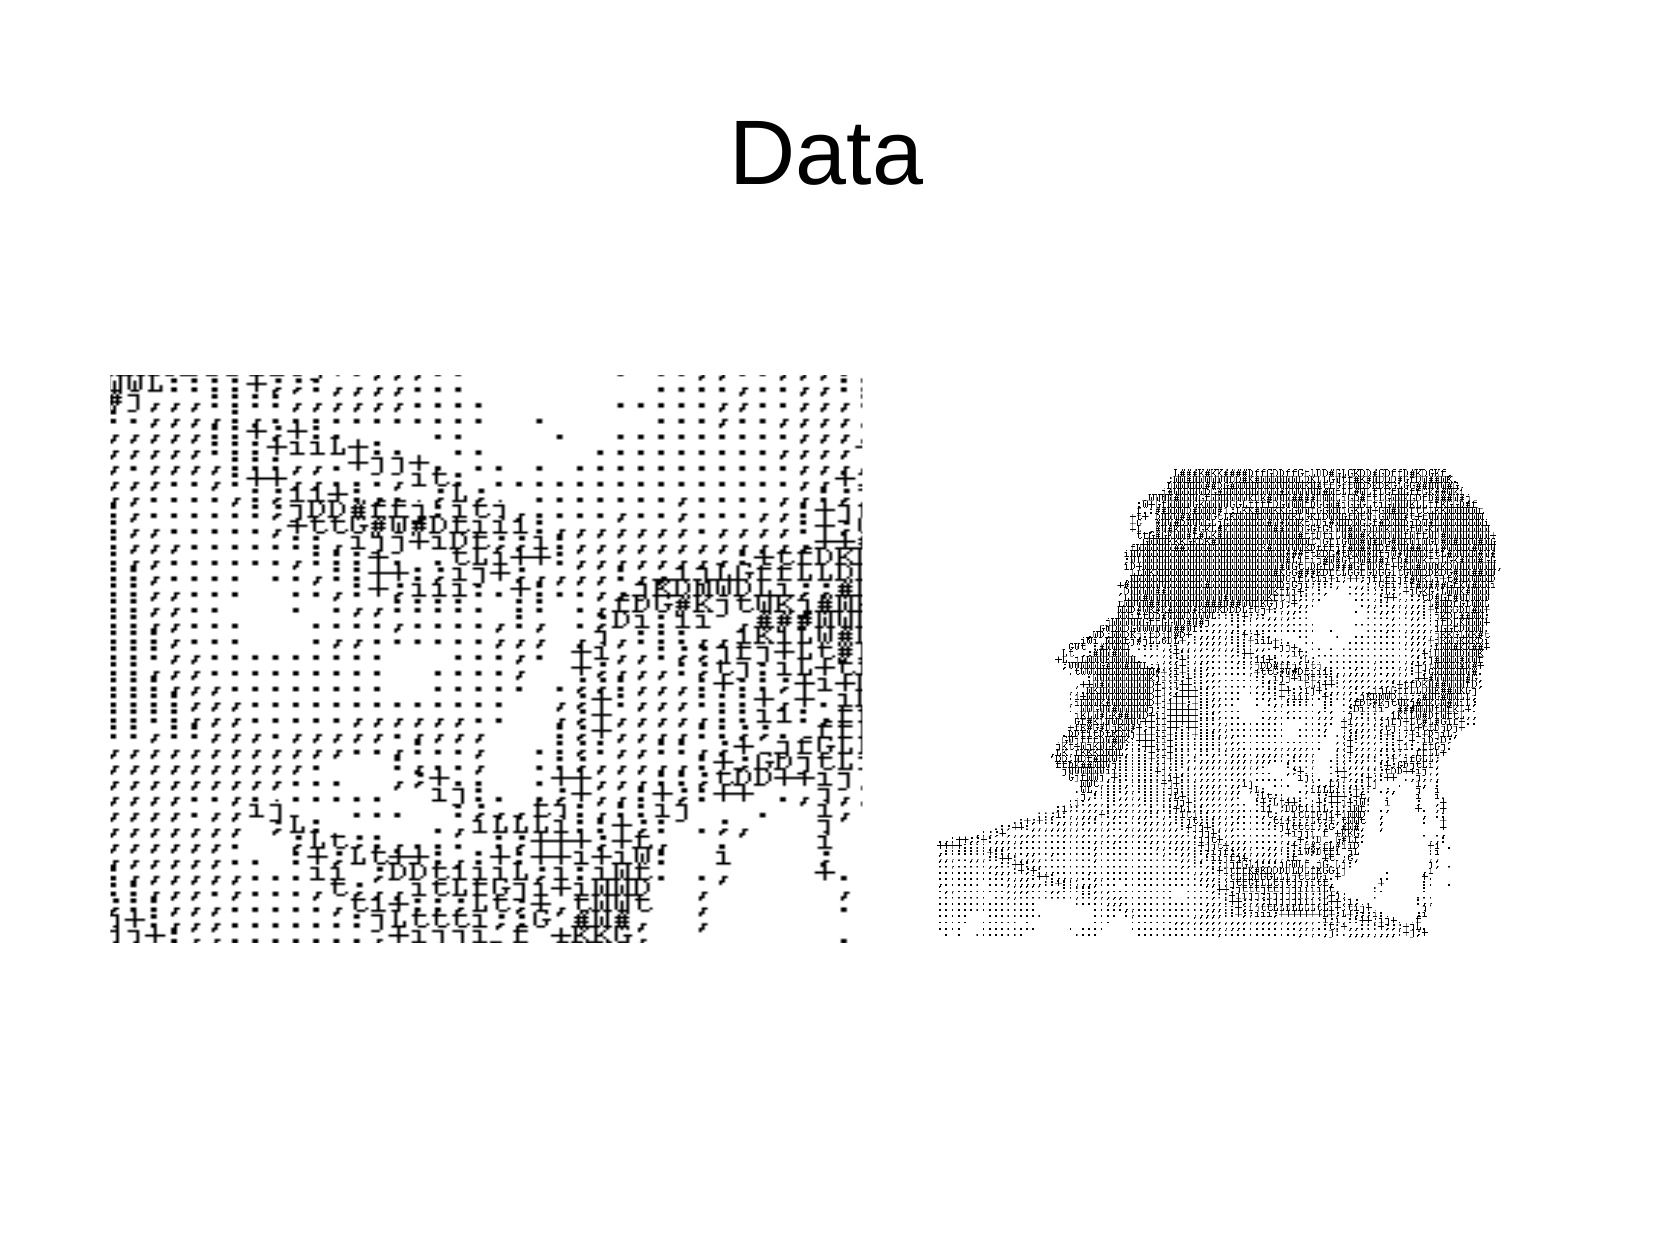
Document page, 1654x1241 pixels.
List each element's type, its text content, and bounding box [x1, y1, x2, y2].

title Data [82, 49, 1571, 257]
picture [937, 469, 1501, 938]
picture [110, 375, 863, 943]
